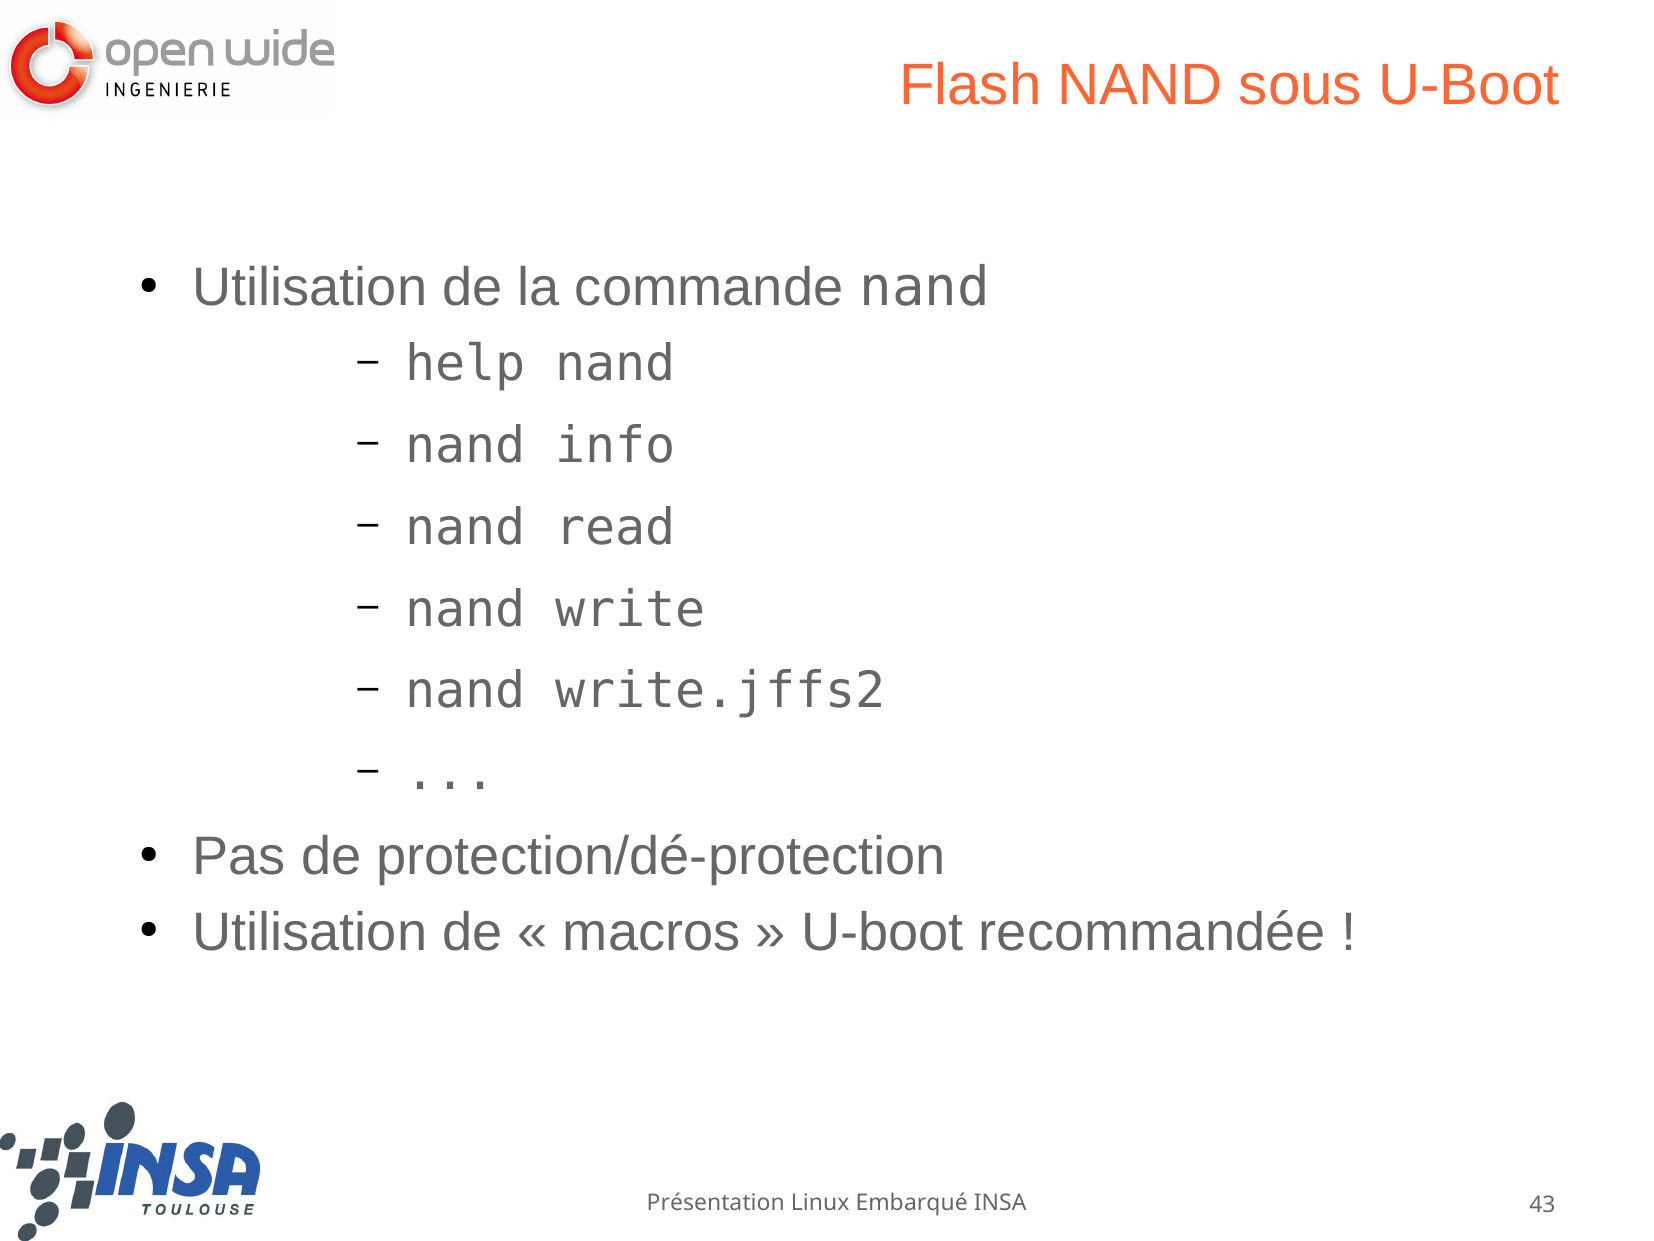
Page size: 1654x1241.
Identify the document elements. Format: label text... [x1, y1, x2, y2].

picture [0, 1102, 260, 1241]
list Utilisation de la commande nand help nand nand info nand read nand write nand write.jffs2 ... Pas de protection/dé-protection Utilisation de « macros » U-boot recommandée ! [121, 255, 1534, 1127]
picture [0, 0, 334, 119]
title Flash NAND sous U-Boot [602, 12, 1561, 157]
